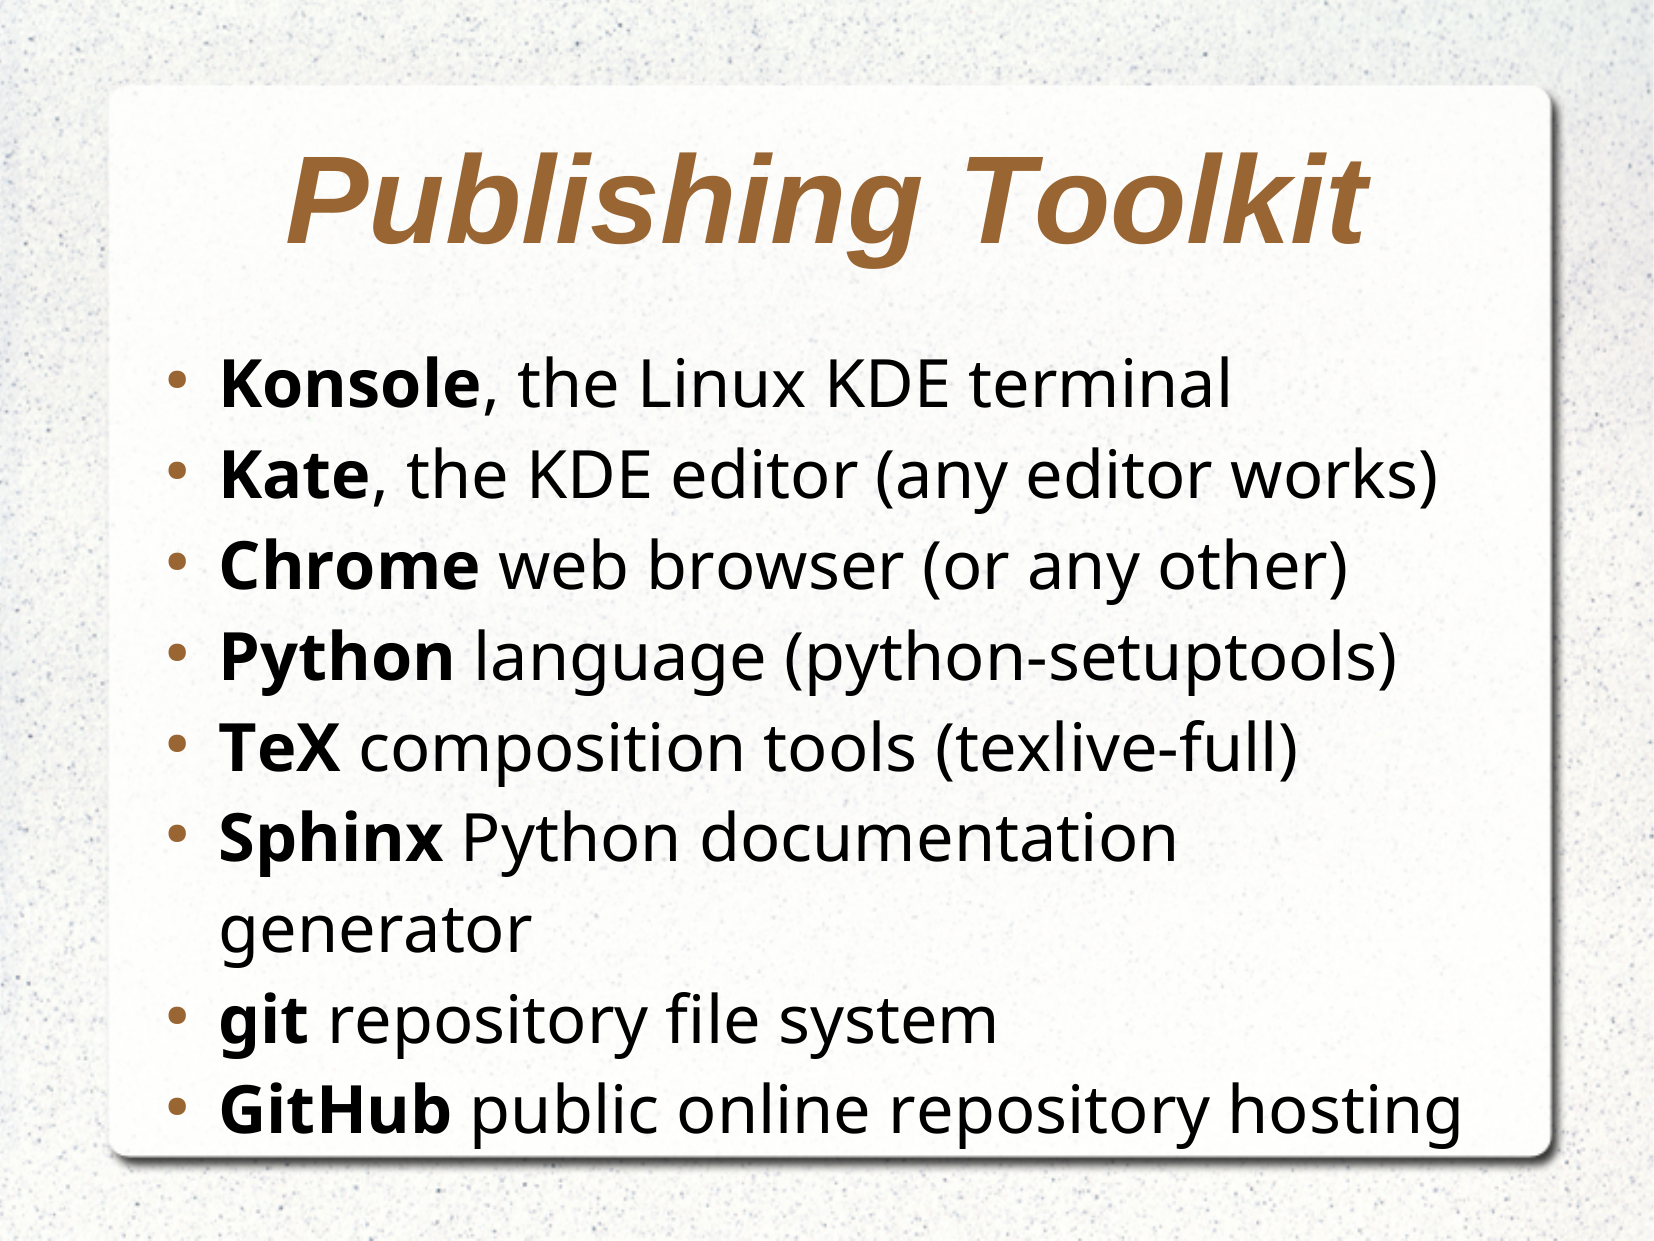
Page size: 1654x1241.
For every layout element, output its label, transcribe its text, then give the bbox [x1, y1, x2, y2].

list Konsole, the Linux KDE terminal Kate, the KDE editor (any editor works) Chrome web browser (or any other) Python language (python-setuptools) TeX composition tools (texlive-full) Sphinx Python documentation generator git repository file system GitHub public online repository hosting [147, 336, 1506, 1156]
title Publishing Toolkit [118, 96, 1536, 304]
picture [0, 0, 1654, 1241]
